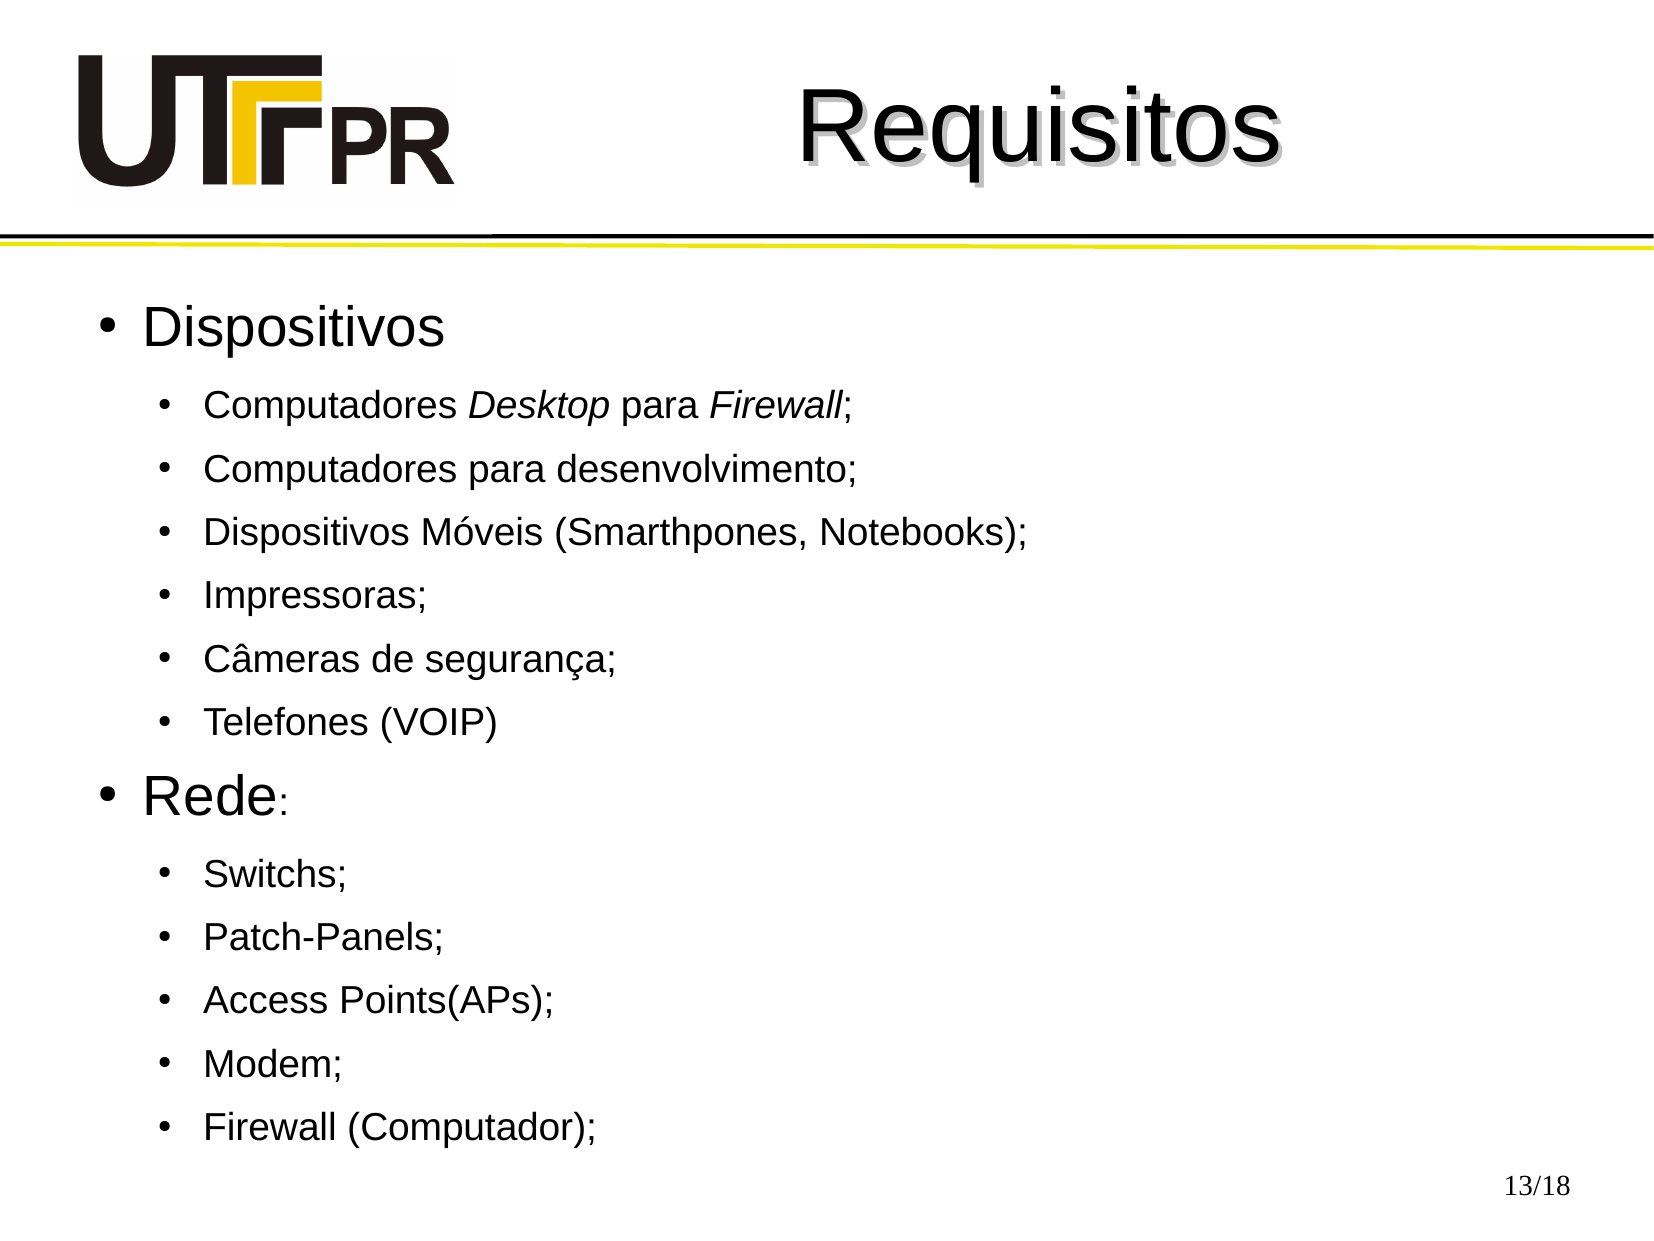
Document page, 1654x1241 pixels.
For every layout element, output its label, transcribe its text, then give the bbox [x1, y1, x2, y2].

list Dispositivos Computadores Desktop para Firewall; Computadores para desenvolvimento; Dispositivos Móveis (Smarthpones, Notebooks); Impressoras; Câmeras de segurança; Telefones (VOIP) Rede: Switchs; Patch-Panels; Access Points(APs); Modem; Firewall (Computador); [82, 295, 1571, 1158]
title Requisitos [507, 49, 1571, 201]
picture [76, 55, 455, 207]
